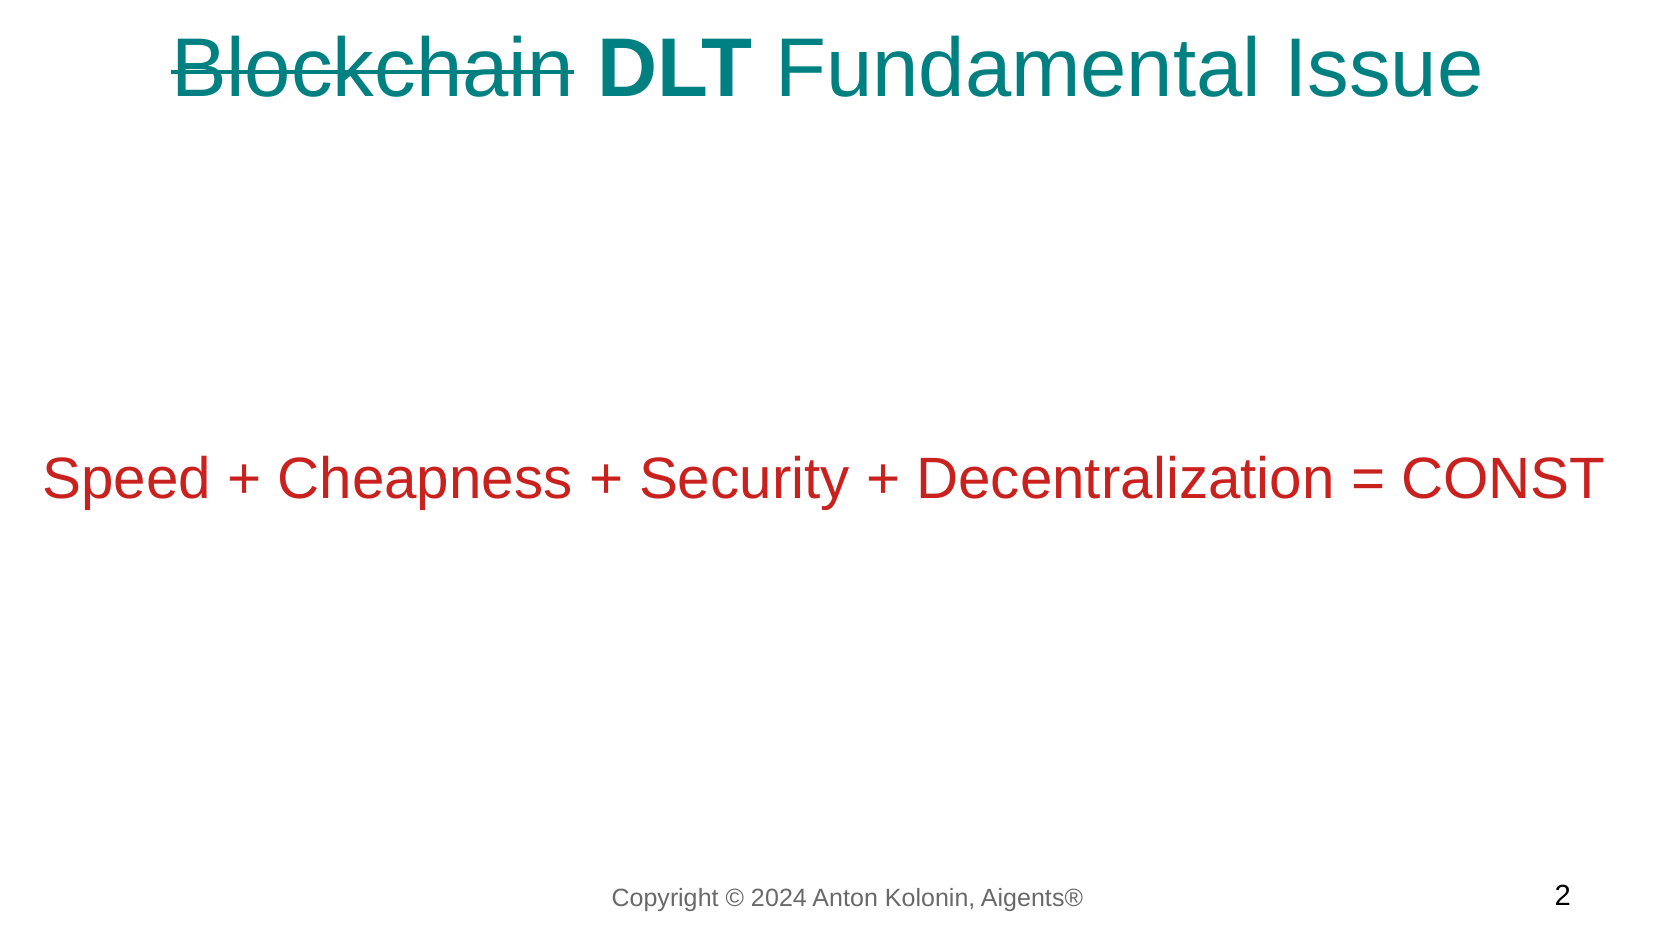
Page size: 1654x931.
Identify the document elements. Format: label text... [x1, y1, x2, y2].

text_box Speed + Cheapness + Security + Decentralization = CONST [27, 438, 1637, 519]
text_box Blockchain DLT Fundamental Issue [0, 0, 1630, 135]
